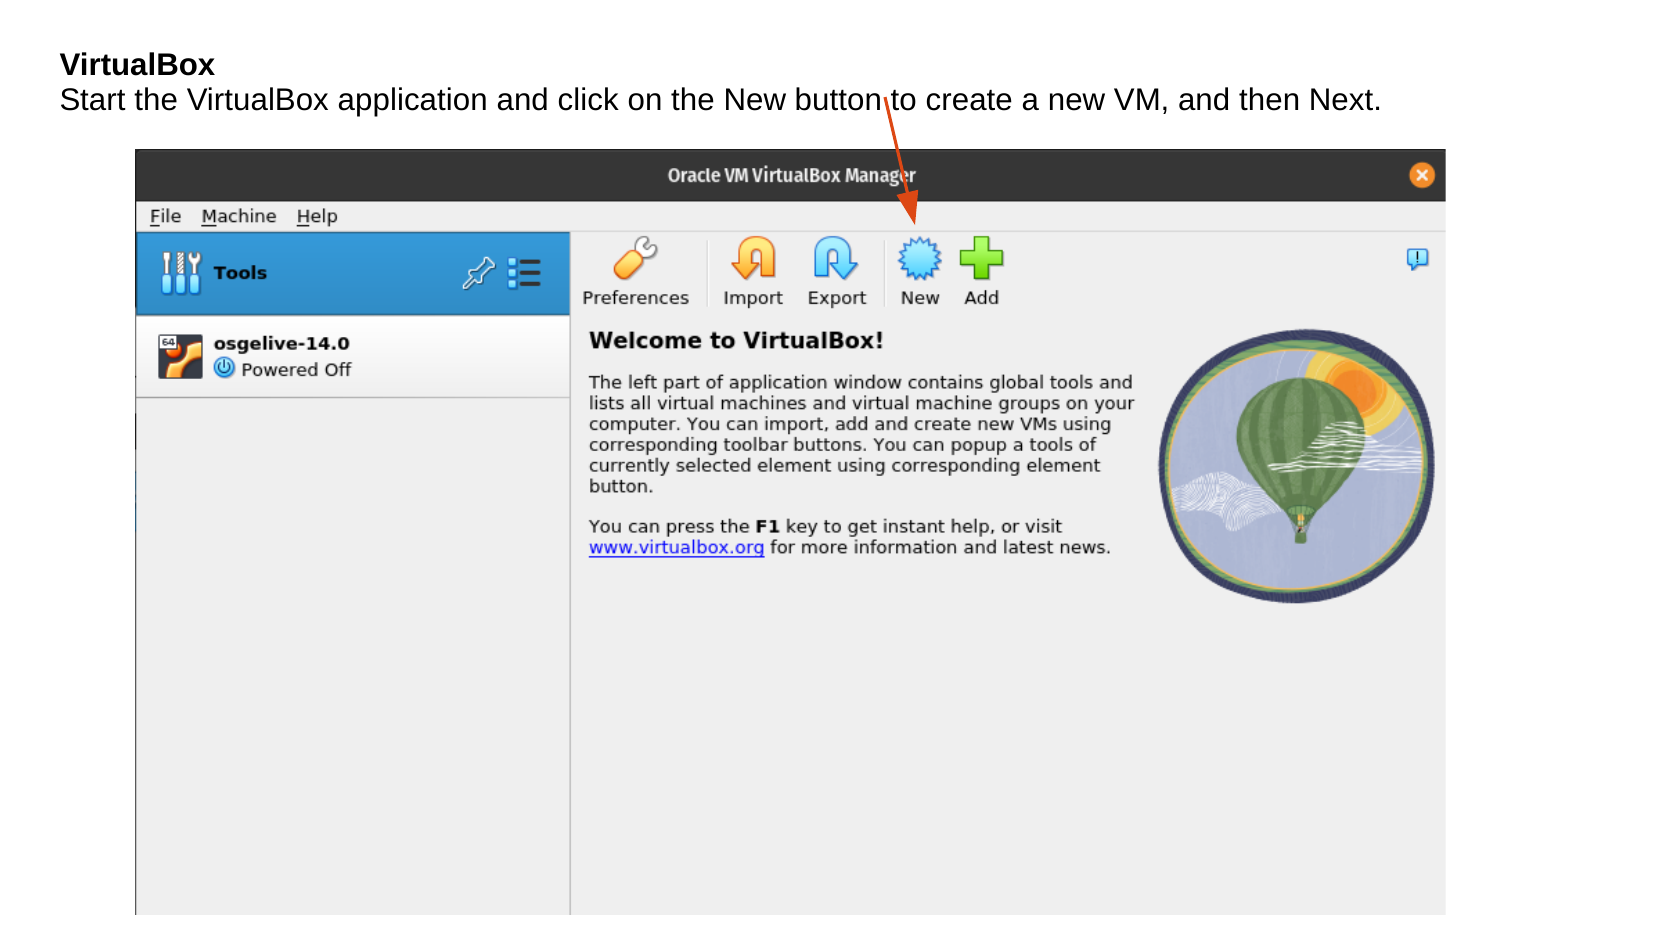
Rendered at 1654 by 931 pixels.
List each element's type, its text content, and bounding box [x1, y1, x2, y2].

text_box VirtualBox Start the VirtualBox application and click on the New button to create a new VM, and then Next. [44, 40, 1654, 125]
picture [135, 149, 1446, 915]
